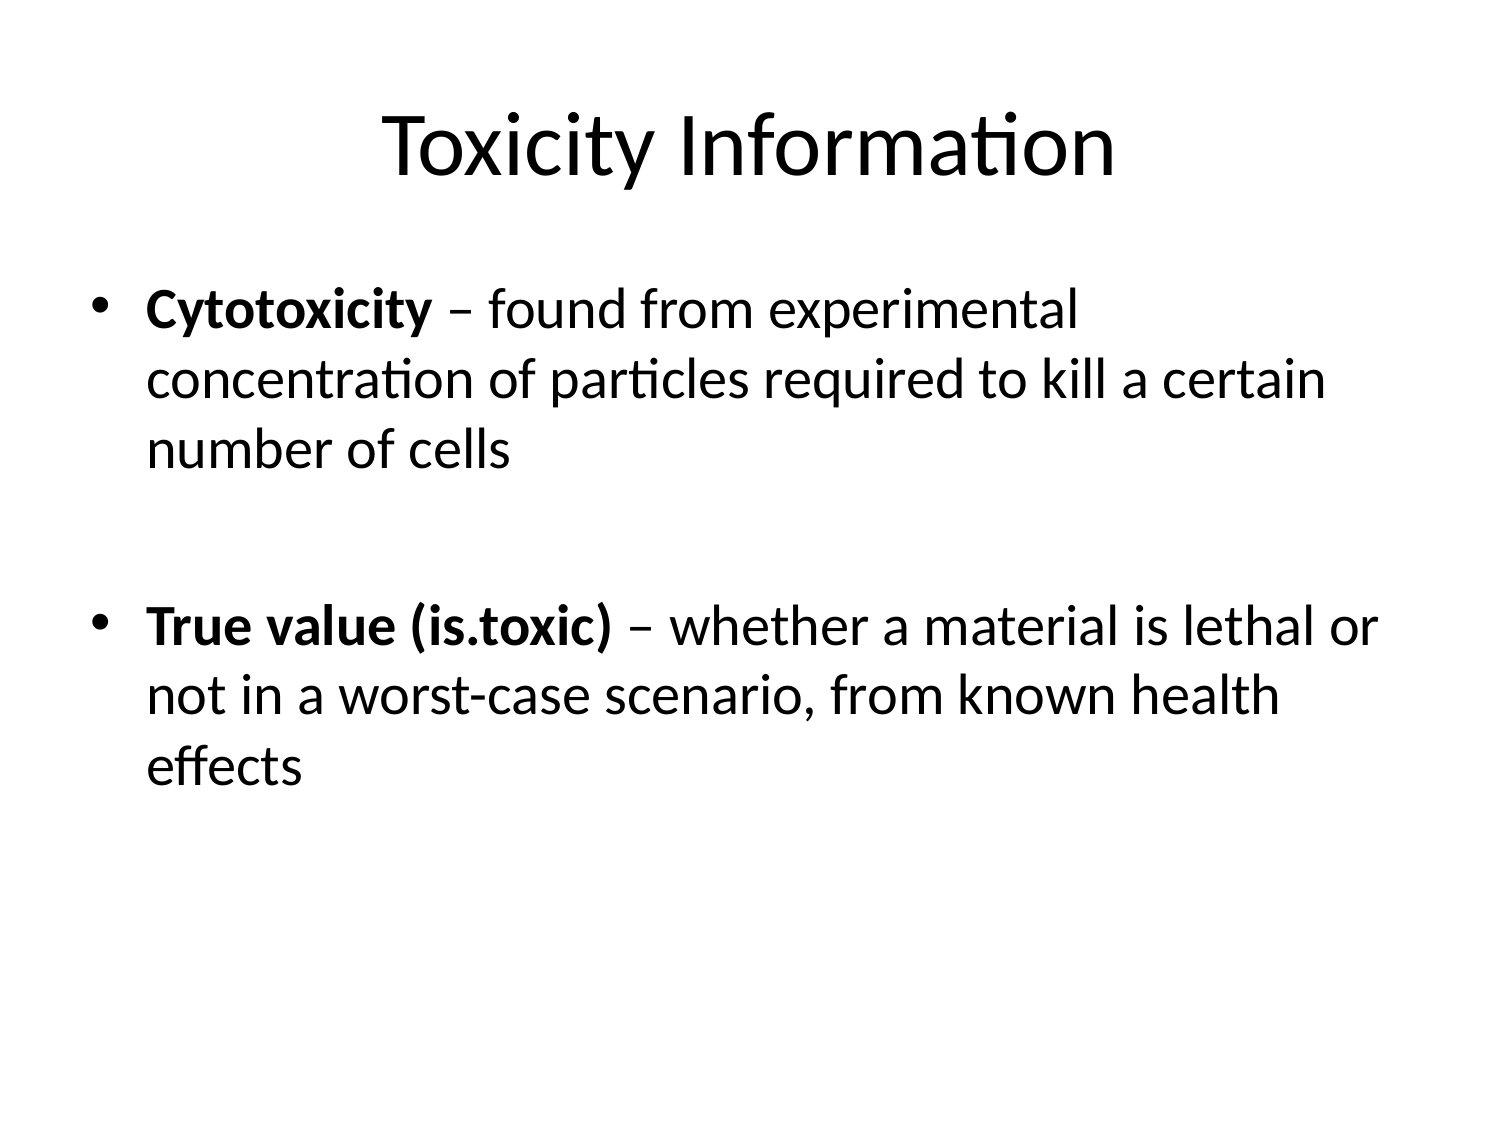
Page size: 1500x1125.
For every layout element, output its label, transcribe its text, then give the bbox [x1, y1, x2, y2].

title Toxicity Information [75, 45, 1425, 233]
list Cytotoxicity – found from experimental concentration of particles required to kill a certain number of cells True value (is.toxic) – whether a material is lethal or not in a worst-case scenario, from known health effects [75, 262, 1425, 1005]
